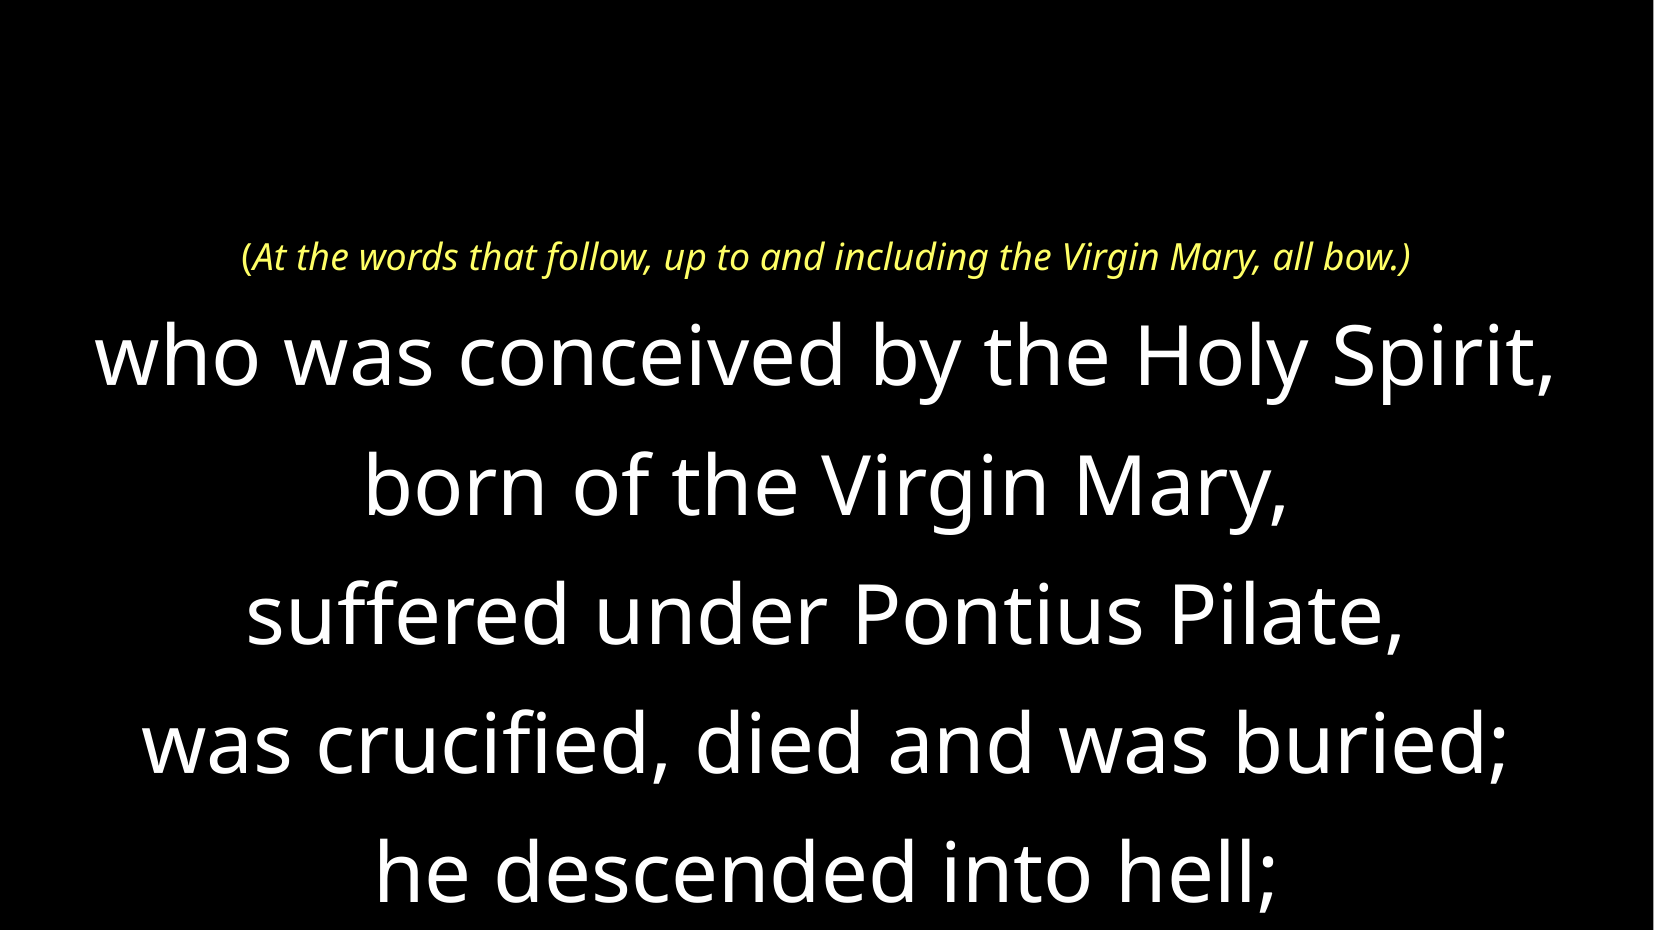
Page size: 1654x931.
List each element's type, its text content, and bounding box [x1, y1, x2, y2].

list (At the words that follow, up to and including the Virgin Mary, all bow.) who was conceived by the Holy Spirit, born of the Virgin Mary, suffered under Pontius Pilate, was crucified, died and was buried; he descended into hell; [0, 230, 1654, 931]
